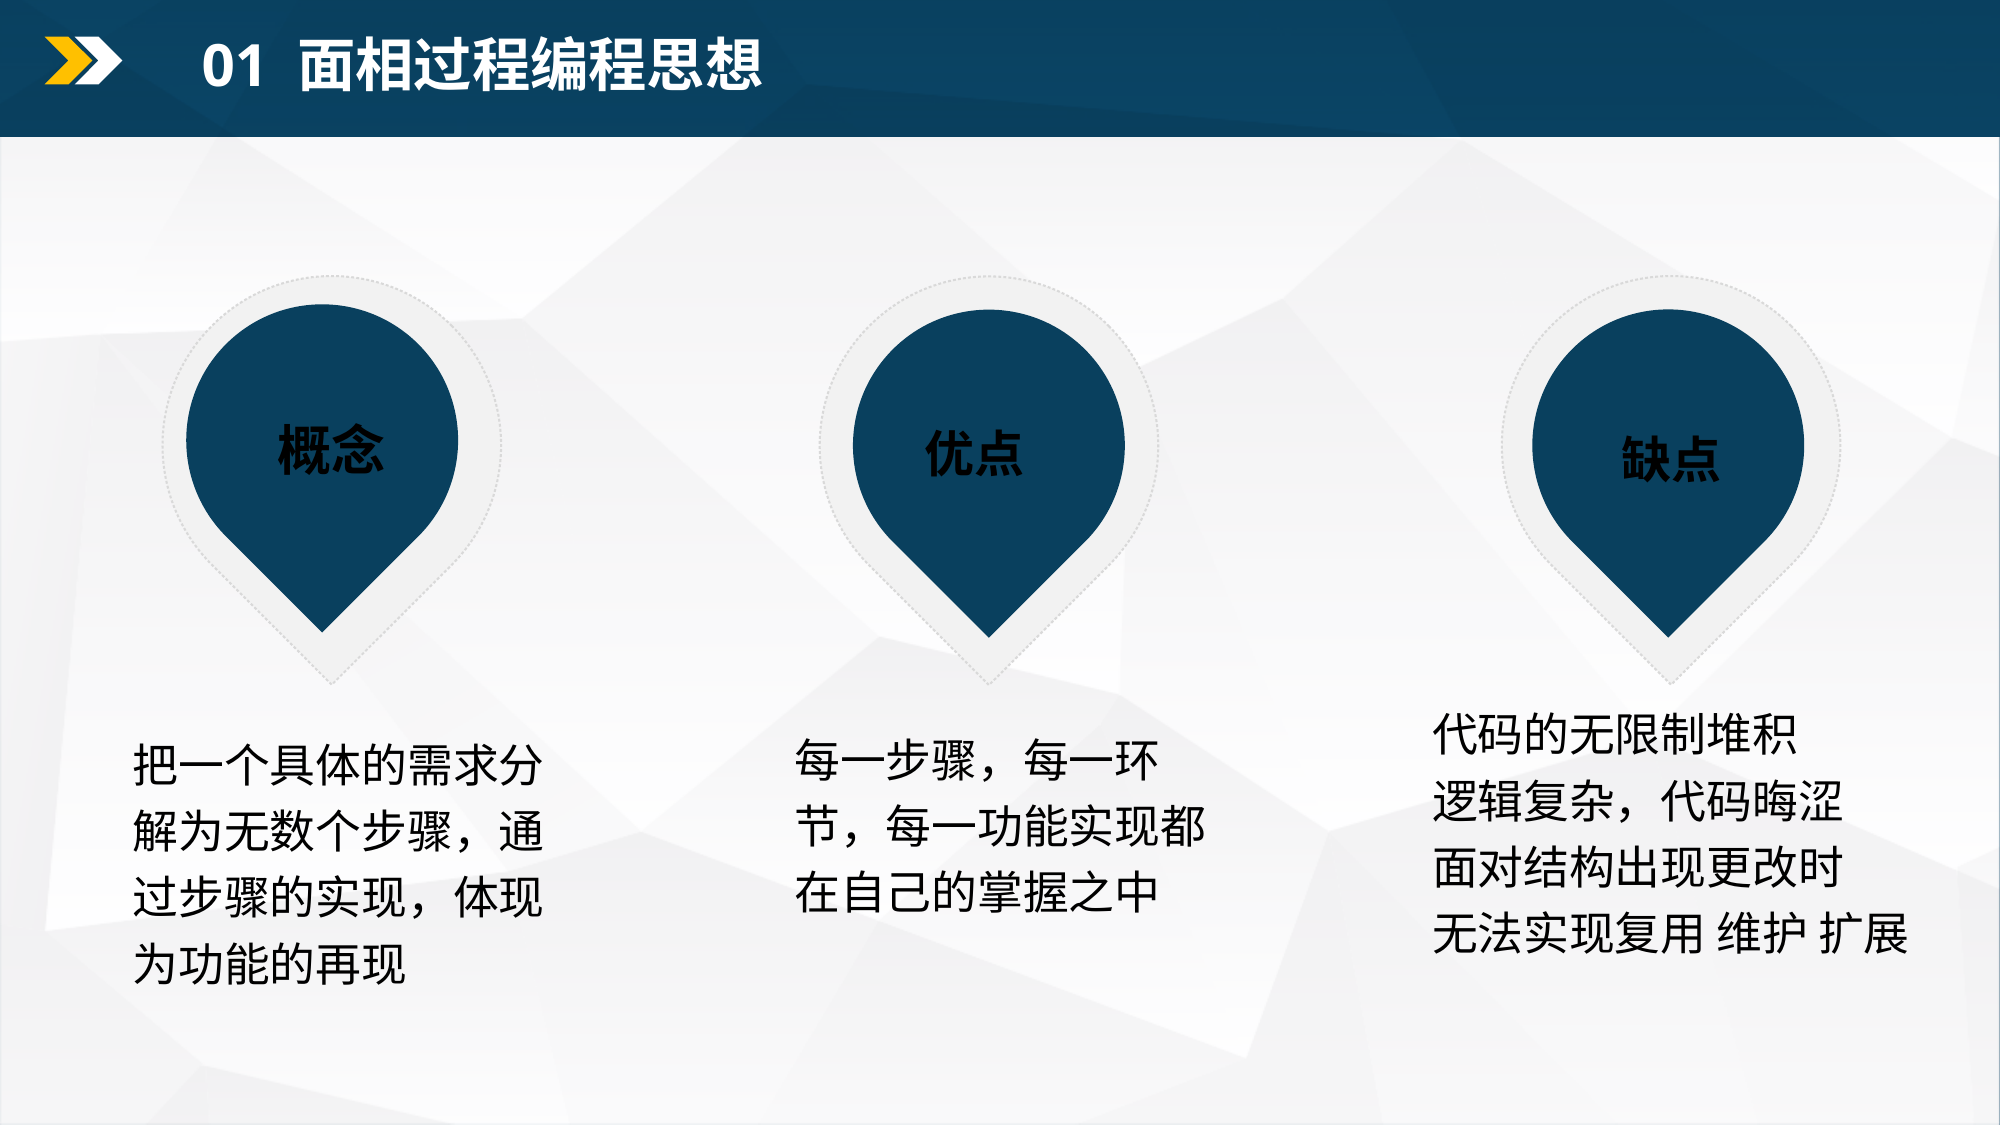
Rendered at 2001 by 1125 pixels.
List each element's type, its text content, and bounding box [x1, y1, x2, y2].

text_box [1501, 276, 1841, 649]
text_box 每一步骤，每一环节，每一功能实现都在自己的掌握之中 [779, 661, 1241, 954]
text_box [44, 36, 93, 85]
text_box 概念 [262, 399, 401, 495]
text_box [162, 276, 502, 661]
text_box [74, 36, 123, 85]
text_box 01 面相过程编程思想 [186, 21, 779, 106]
text_box 缺点 [1606, 413, 1737, 503]
text_box 优点 [909, 407, 1040, 497]
text_box 代码的无限制堆积 逻辑复杂，代码晦涩 面对结构出现更改时 无法实现复用 维护 扩展 [1417, 649, 1938, 991]
picture [0, 0, 2000, 1125]
text_box 把一个具体的需求分解为无数个步骤，通过步骤的实现，体现为功能的再现 [118, 661, 579, 1102]
text_box [819, 276, 1159, 661]
